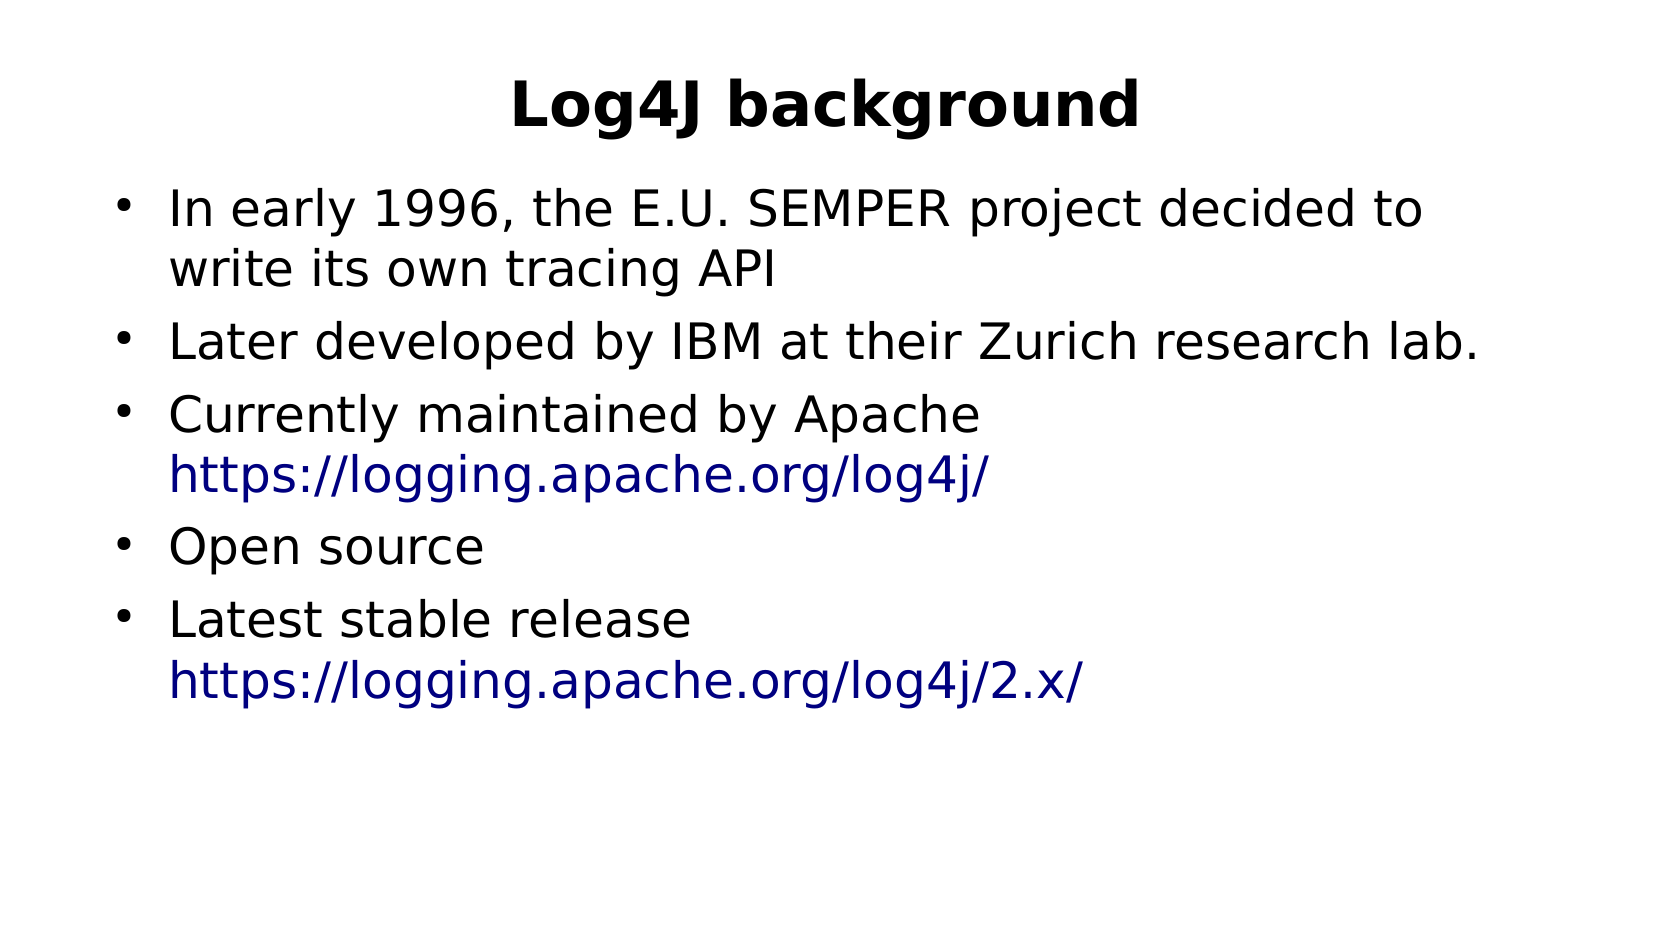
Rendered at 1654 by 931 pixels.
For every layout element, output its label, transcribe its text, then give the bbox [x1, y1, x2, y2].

title Log4J background [82, 36, 1571, 147]
list In early 1996, the E.U. SEMPER project decided to write its own tracing API Later developed by IBM at their Zurich research lab. Currently maintained by Apache https://logging.apache.org/log4j/ Open source Latest stable release https://logging.apache.org/log4j/2.x/ [82, 168, 1538, 889]
